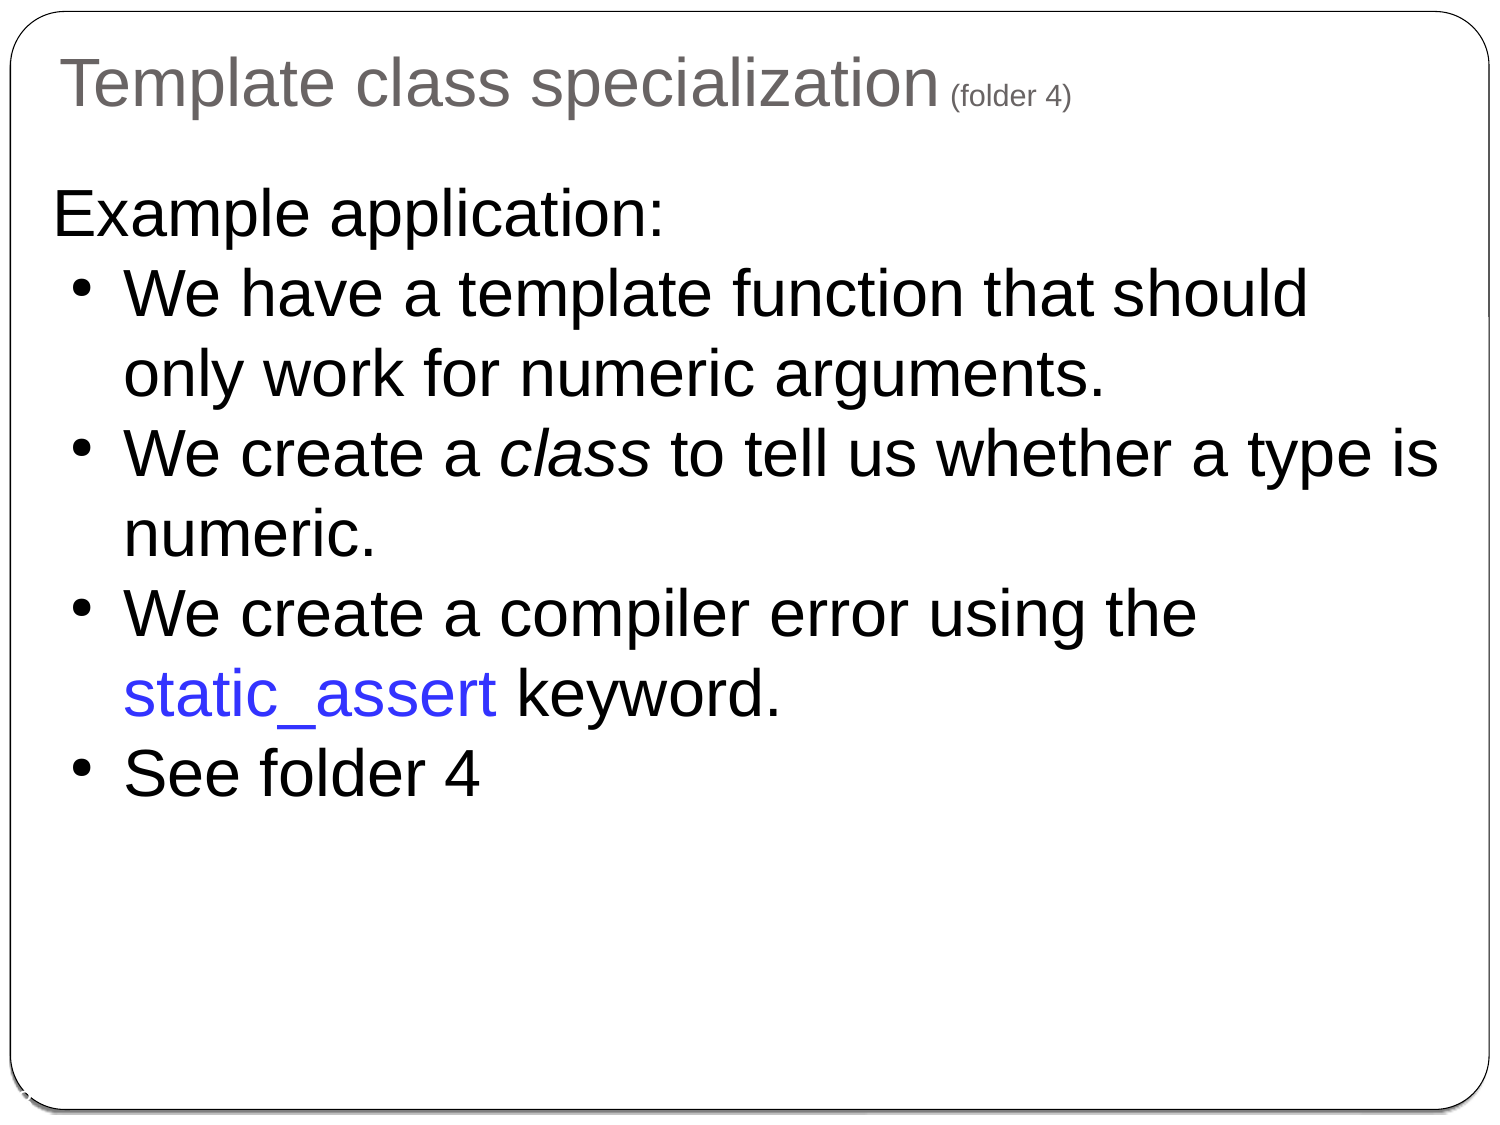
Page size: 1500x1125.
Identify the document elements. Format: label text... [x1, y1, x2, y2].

list Example application: We have a template function that should only work for numeric arguments. We create a class to tell us whether a type is numeric. We create a compiler error using the static_assert keyword. See folder 4 [37, 162, 1463, 1088]
slide_number <number> [0, 1074, 50, 1125]
title Template class specialization (folder 4) [45, 29, 1445, 135]
